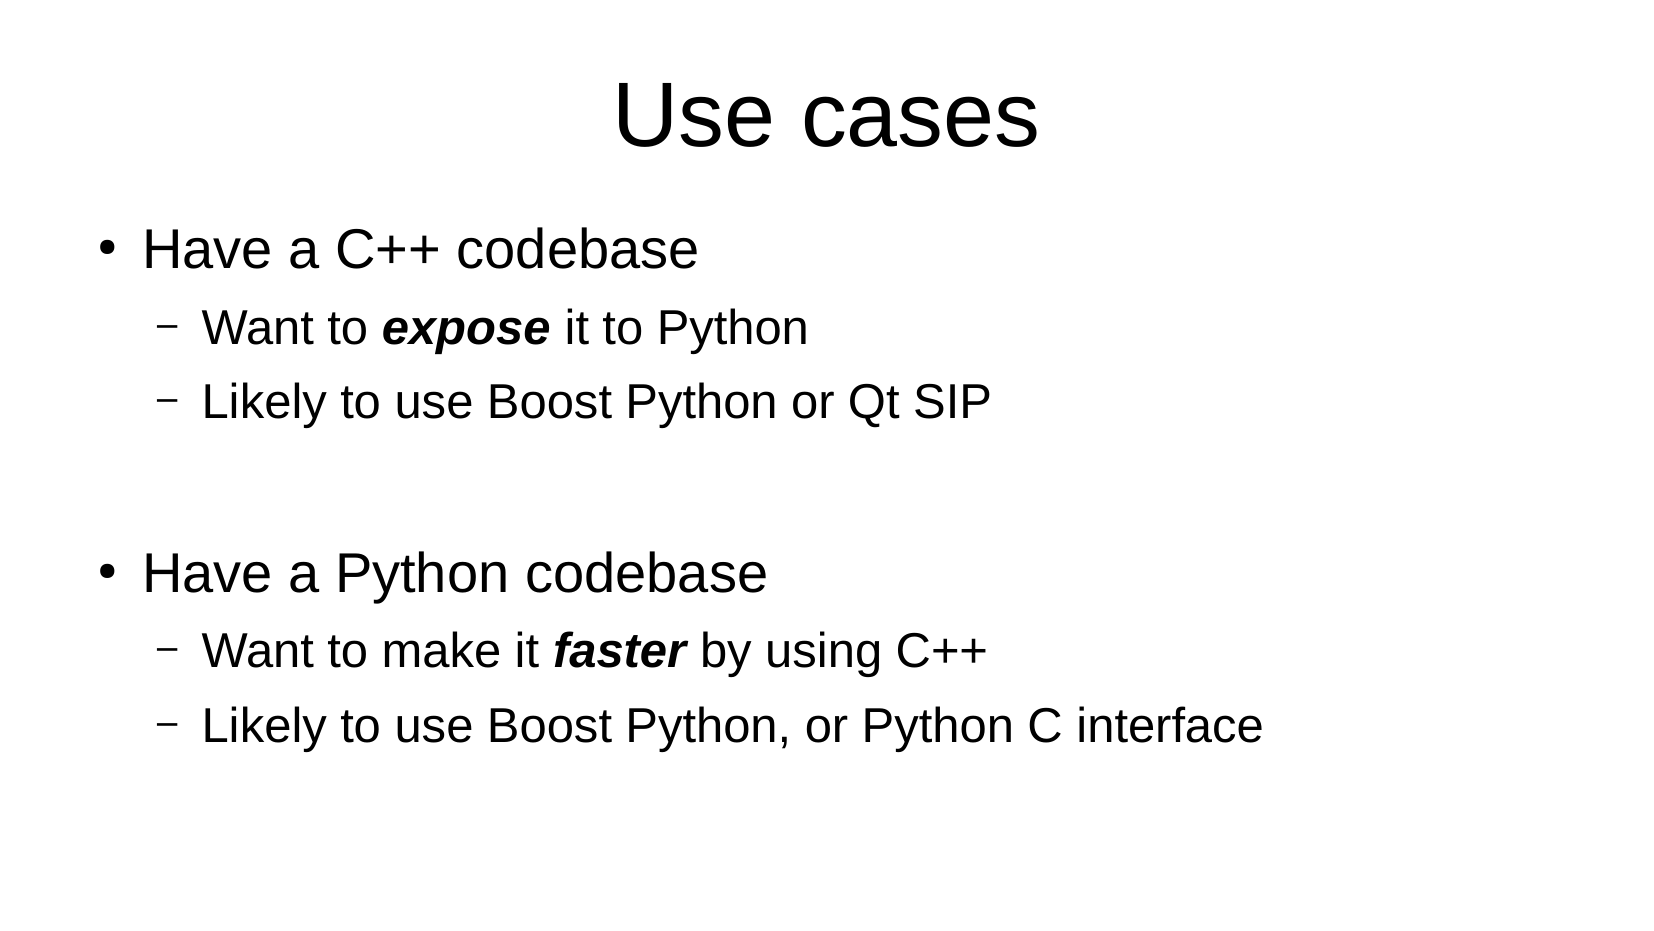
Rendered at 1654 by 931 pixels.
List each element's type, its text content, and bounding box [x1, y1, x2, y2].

title Use cases [82, 37, 1571, 193]
list Have a C++ codebase Want to expose it to Python Likely to use Boost Python or Qt SIP Have a Python codebase Want to make it faster by using C++ Likely to use Boost Python, or Python C interface [82, 217, 1571, 758]
